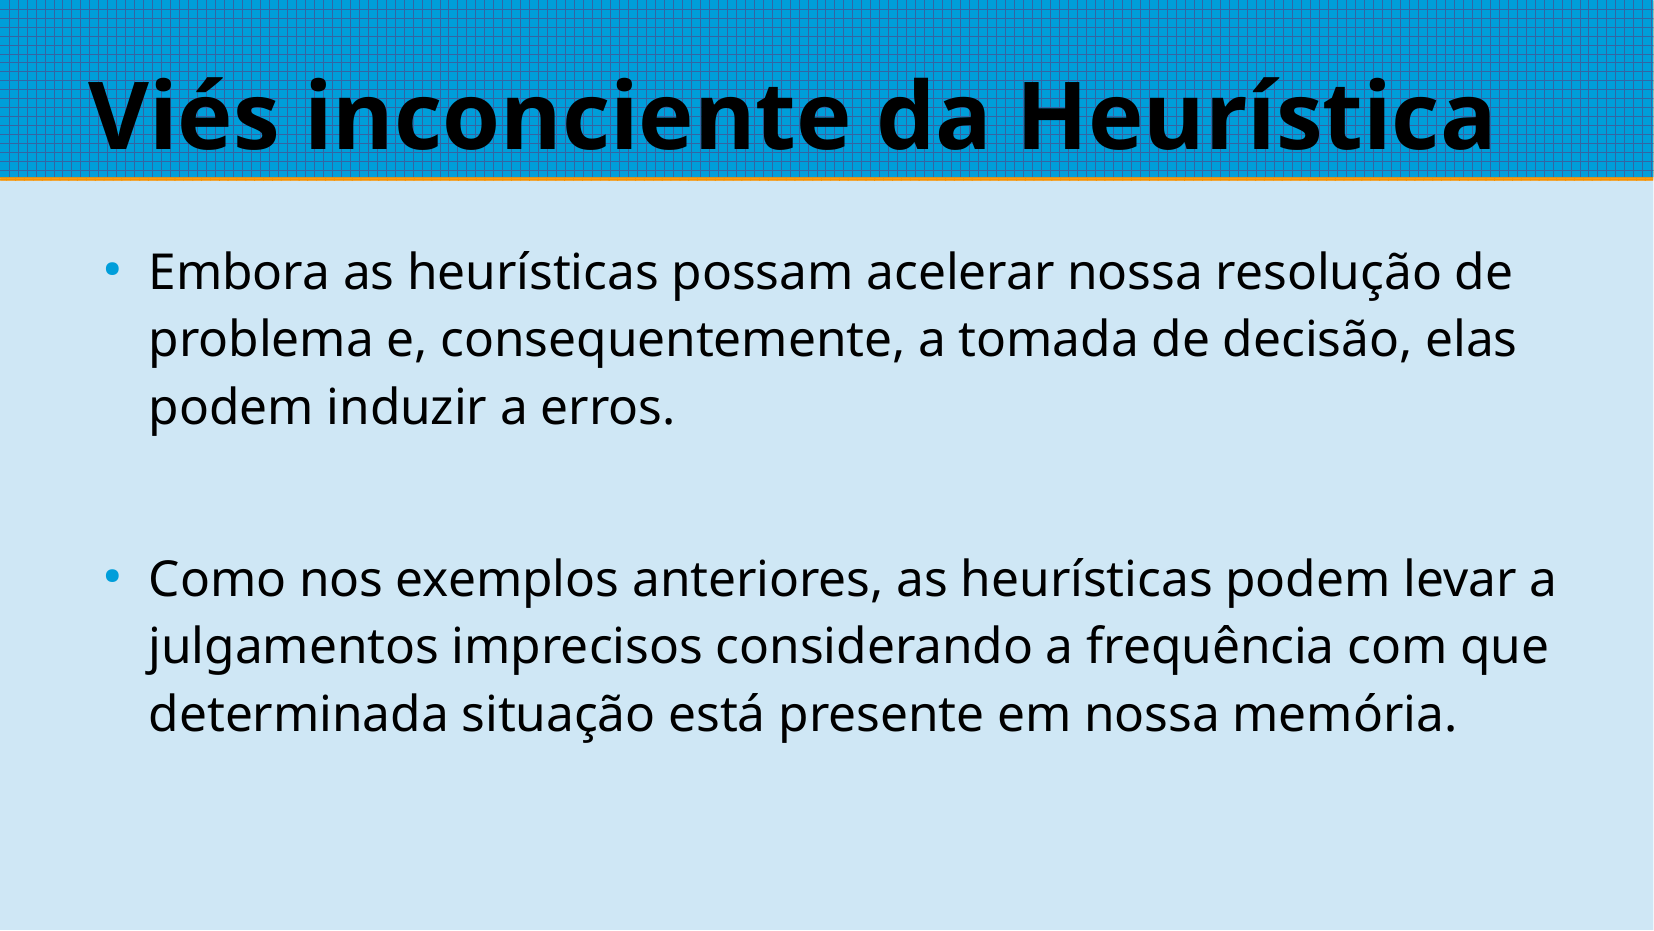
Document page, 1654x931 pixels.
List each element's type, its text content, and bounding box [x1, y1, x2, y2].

list Embora as heurísticas possam acelerar nossa resolução de problema e, consequentemente, a tomada de decisão, elas podem induzir a erros. Como nos exemplos anteriores, as heurísticas podem levar a julgamentos imprecisos considerando a frequência com que determinada situação está presente em nossa memória. [88, 236, 1565, 813]
title Viés inconciente da Heurística [88, 14, 1565, 178]
